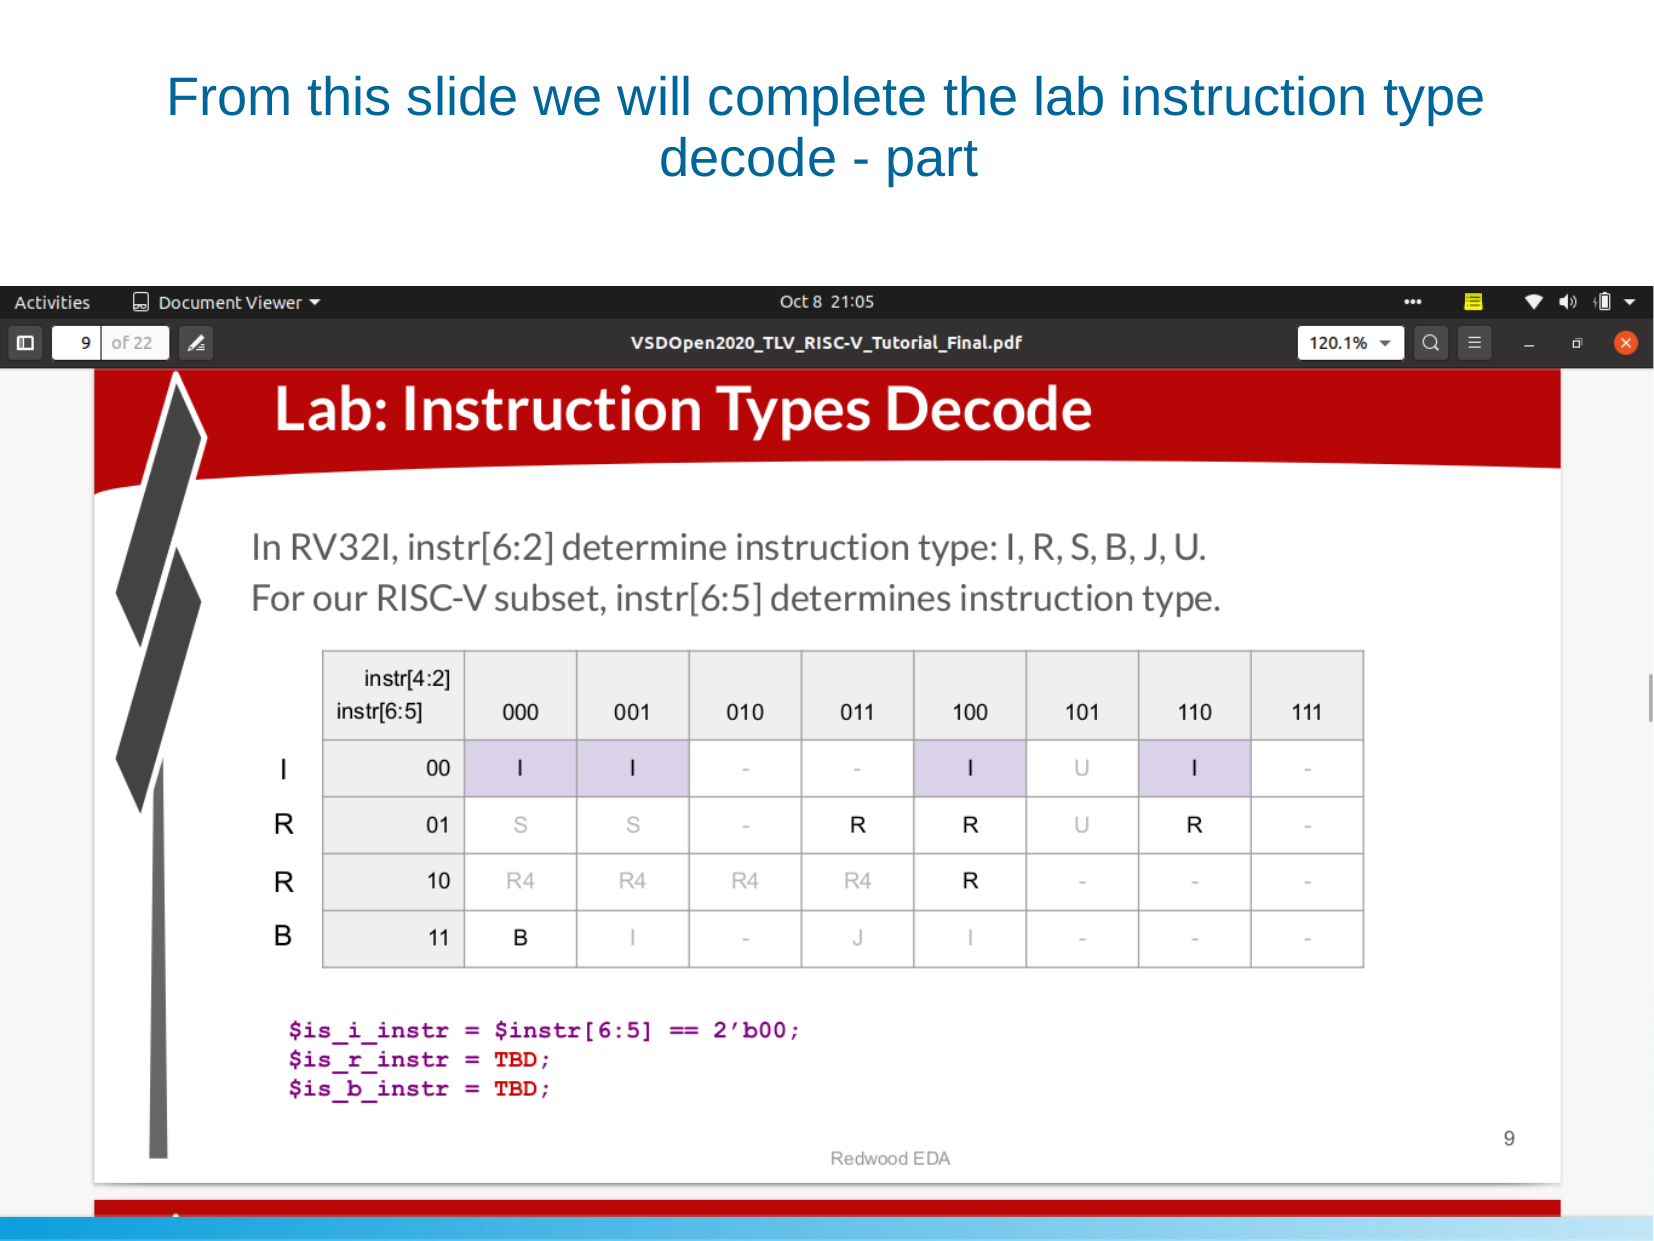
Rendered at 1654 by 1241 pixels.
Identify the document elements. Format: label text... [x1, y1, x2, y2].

picture [0, 286, 1654, 1241]
title From this slide we will complete the lab instruction type decode - part [82, 23, 1571, 231]
